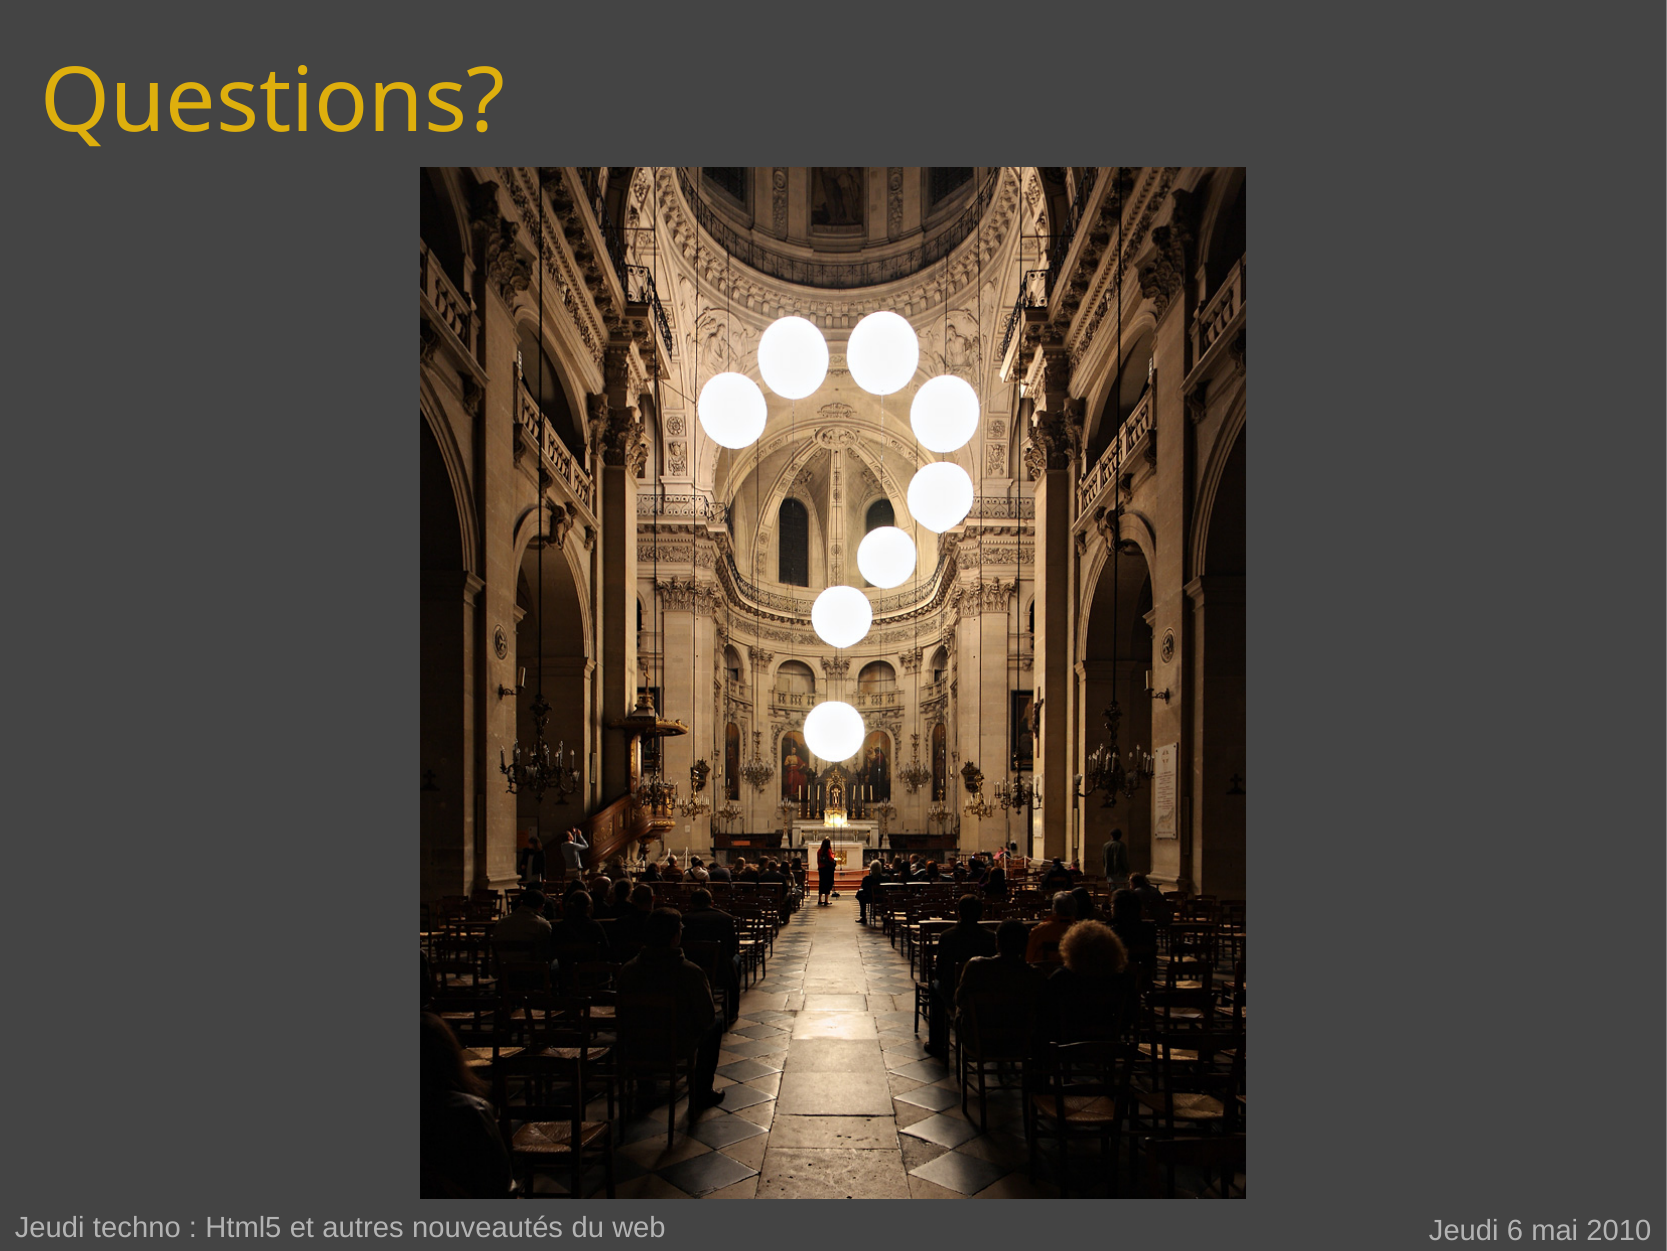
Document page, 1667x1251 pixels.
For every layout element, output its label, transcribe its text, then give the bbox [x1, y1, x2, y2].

list [40, 300, 1627, 1201]
title Questions? [40, 50, 1626, 200]
picture [0, 0, 1667, 1251]
